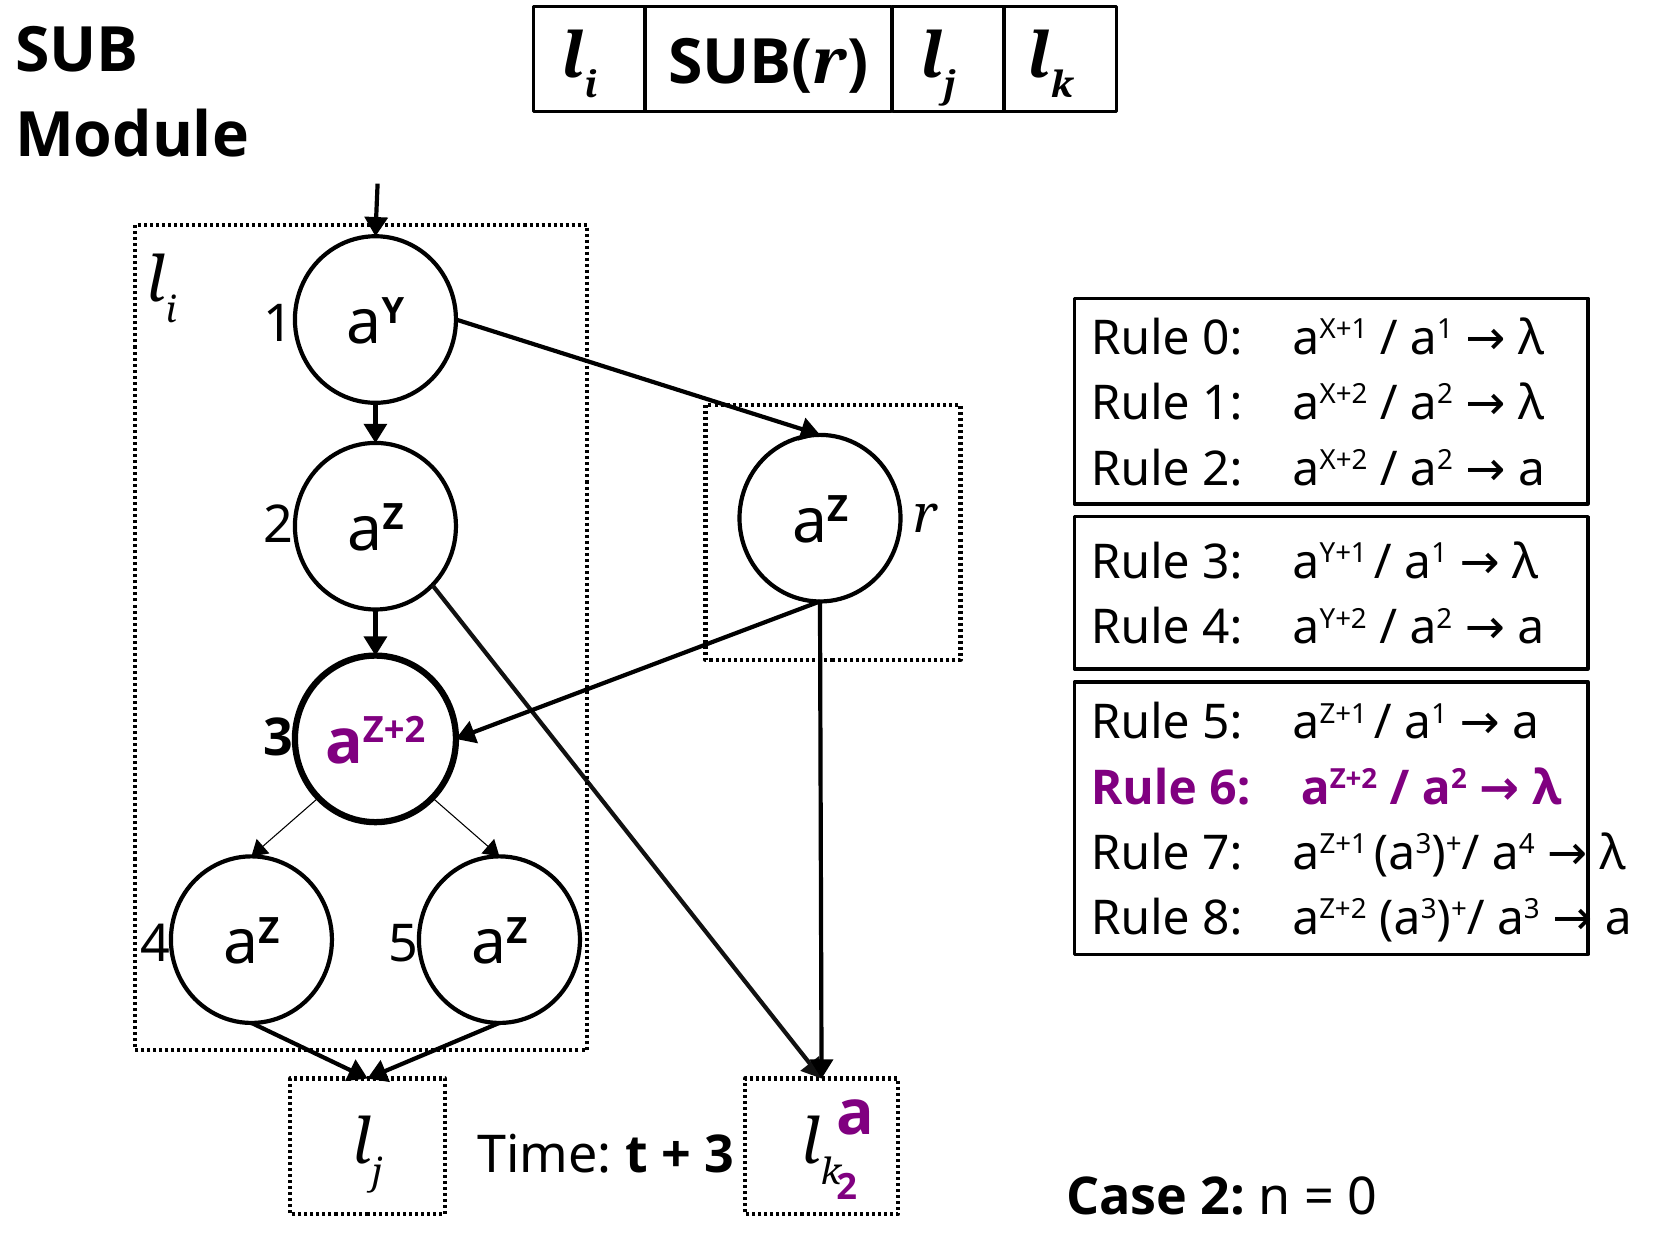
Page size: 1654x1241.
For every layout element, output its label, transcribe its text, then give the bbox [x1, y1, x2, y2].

text_box Rule 0: aX+1 / a1 → λ Rule 1: aX+2 / a2 → λ Rule 2: aX+2 / a2 → a [1074, 298, 1589, 504]
text_box r [898, 469, 946, 556]
text_box Time: t + 3 [462, 1109, 721, 1193]
text_box Rule 3: aY+1 / a1 → λ Rule 4: aY+2 / a2 → a [1074, 516, 1589, 669]
text_box 4 [125, 898, 186, 997]
text_box a2 [821, 1060, 909, 1165]
text_box 5 [373, 898, 434, 997]
text_box lj [892, 6, 1004, 112]
text_box 1 [249, 278, 310, 376]
text_box SUB Module [0, 0, 346, 95]
text_box Case 2: n = 0 [1051, 1151, 1650, 1236]
text_box li [131, 227, 196, 341]
text_box lk [1004, 6, 1117, 112]
text_box lk [745, 1078, 899, 1215]
text_box 2 [249, 479, 310, 577]
text_box aZ [181, 856, 332, 1023]
text_box Rule 5: aZ+1 / a1 → a Rule 6: aZ+2 / a2 → λ Rule 7: aZ+1 (a3)+/ a4 → λ Rule 8: aZ+2 (a3)+/ a3 → a [1074, 681, 1589, 955]
text_box aY [305, 236, 456, 403]
text_box 3 [249, 692, 310, 790]
text_box aZ+2 [308, 655, 456, 823]
text_box aZ [309, 442, 456, 610]
text_box SUB(r) [645, 6, 892, 112]
text_box aZ [739, 434, 898, 602]
text_box li [533, 6, 645, 112]
text_box lj [290, 1078, 445, 1215]
text_box aZ [429, 856, 580, 1023]
text_box lk [827, 1165, 835, 1174]
